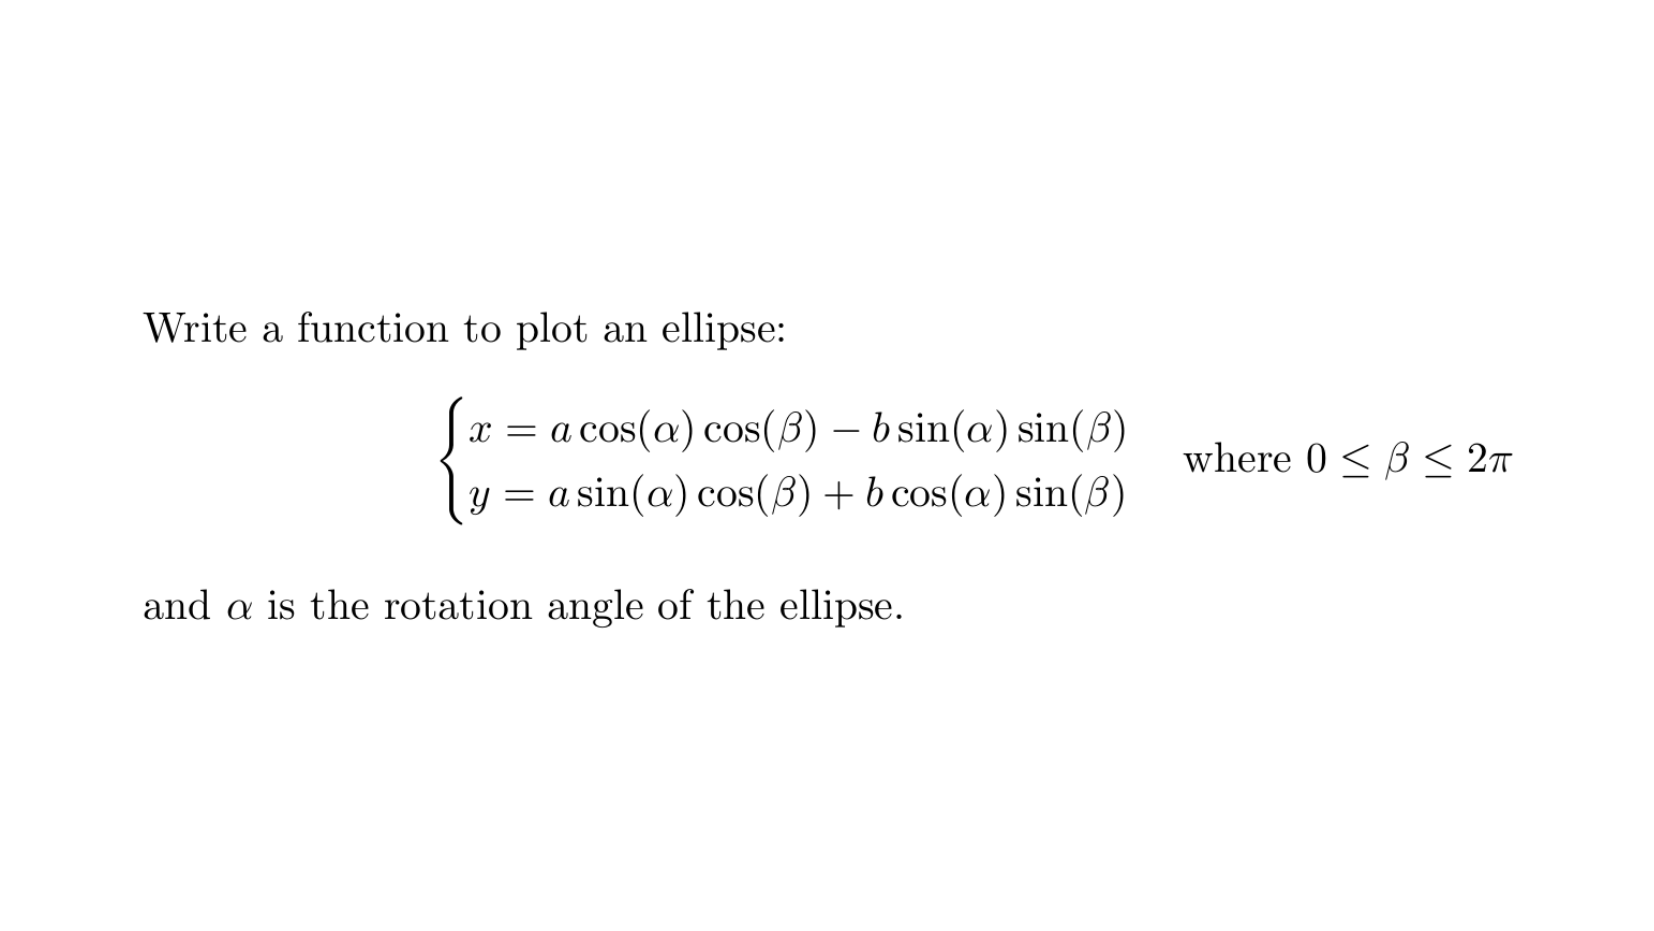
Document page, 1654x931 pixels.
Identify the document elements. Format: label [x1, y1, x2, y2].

picture [134, 303, 1529, 634]
